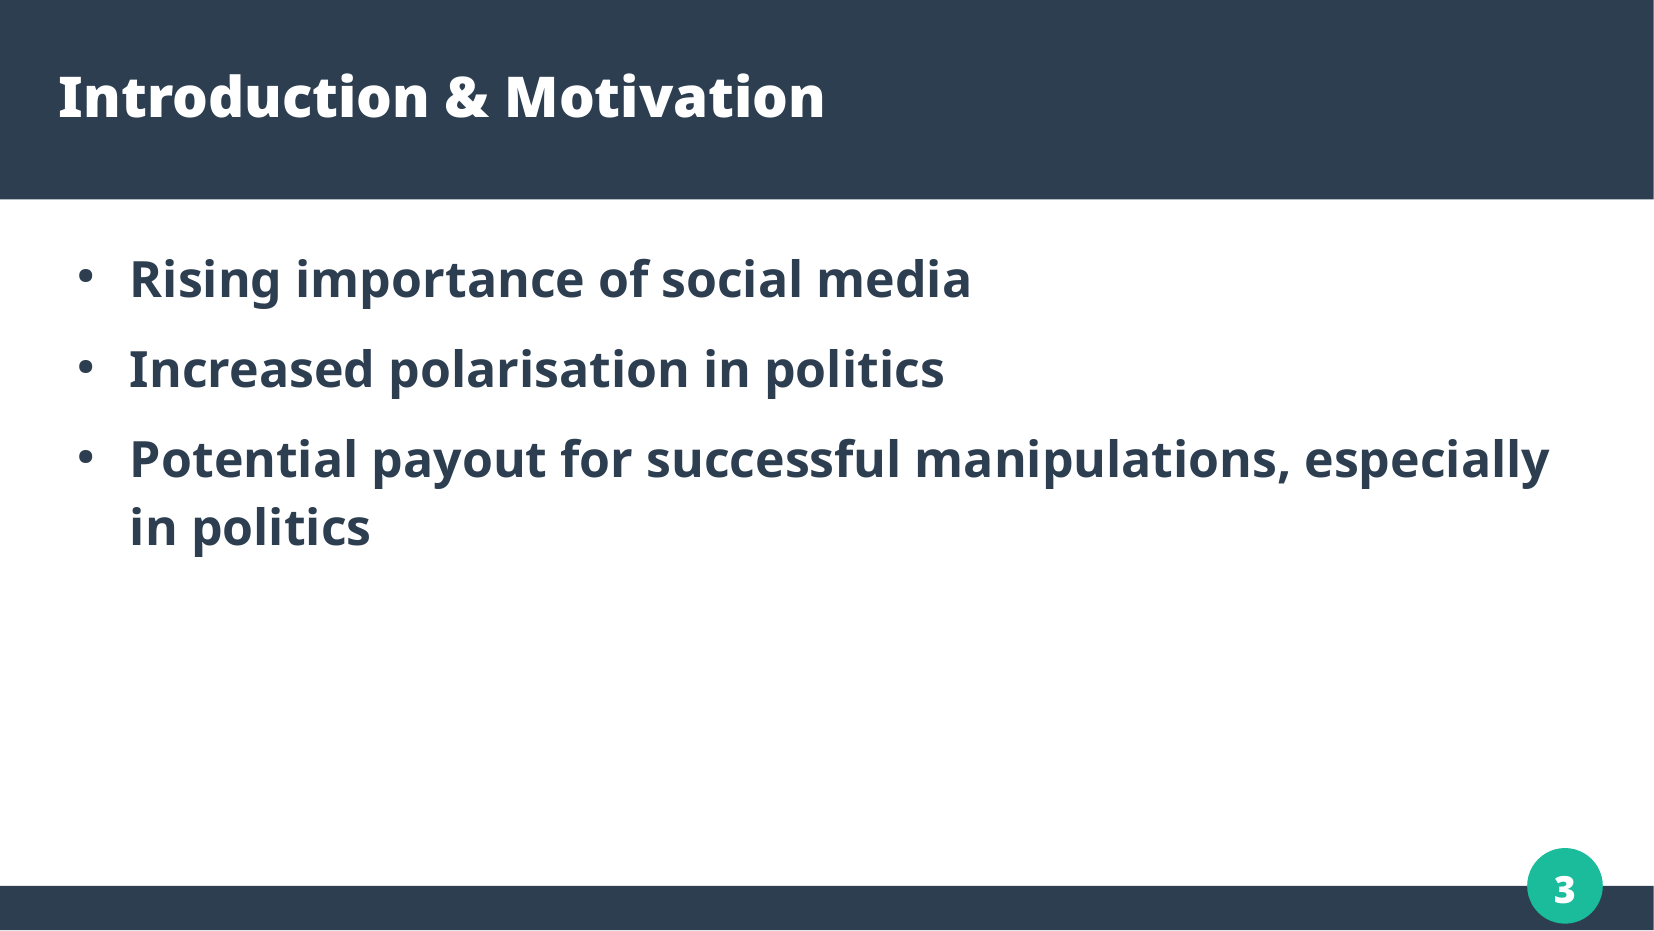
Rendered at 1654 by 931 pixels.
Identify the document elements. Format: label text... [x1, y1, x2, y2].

title Introduction & Motivation [59, 37, 1595, 155]
list Rising importance of social media Increased polarisation in politics Potential payout for successful manipulations, especially in politics [59, 243, 1595, 864]
